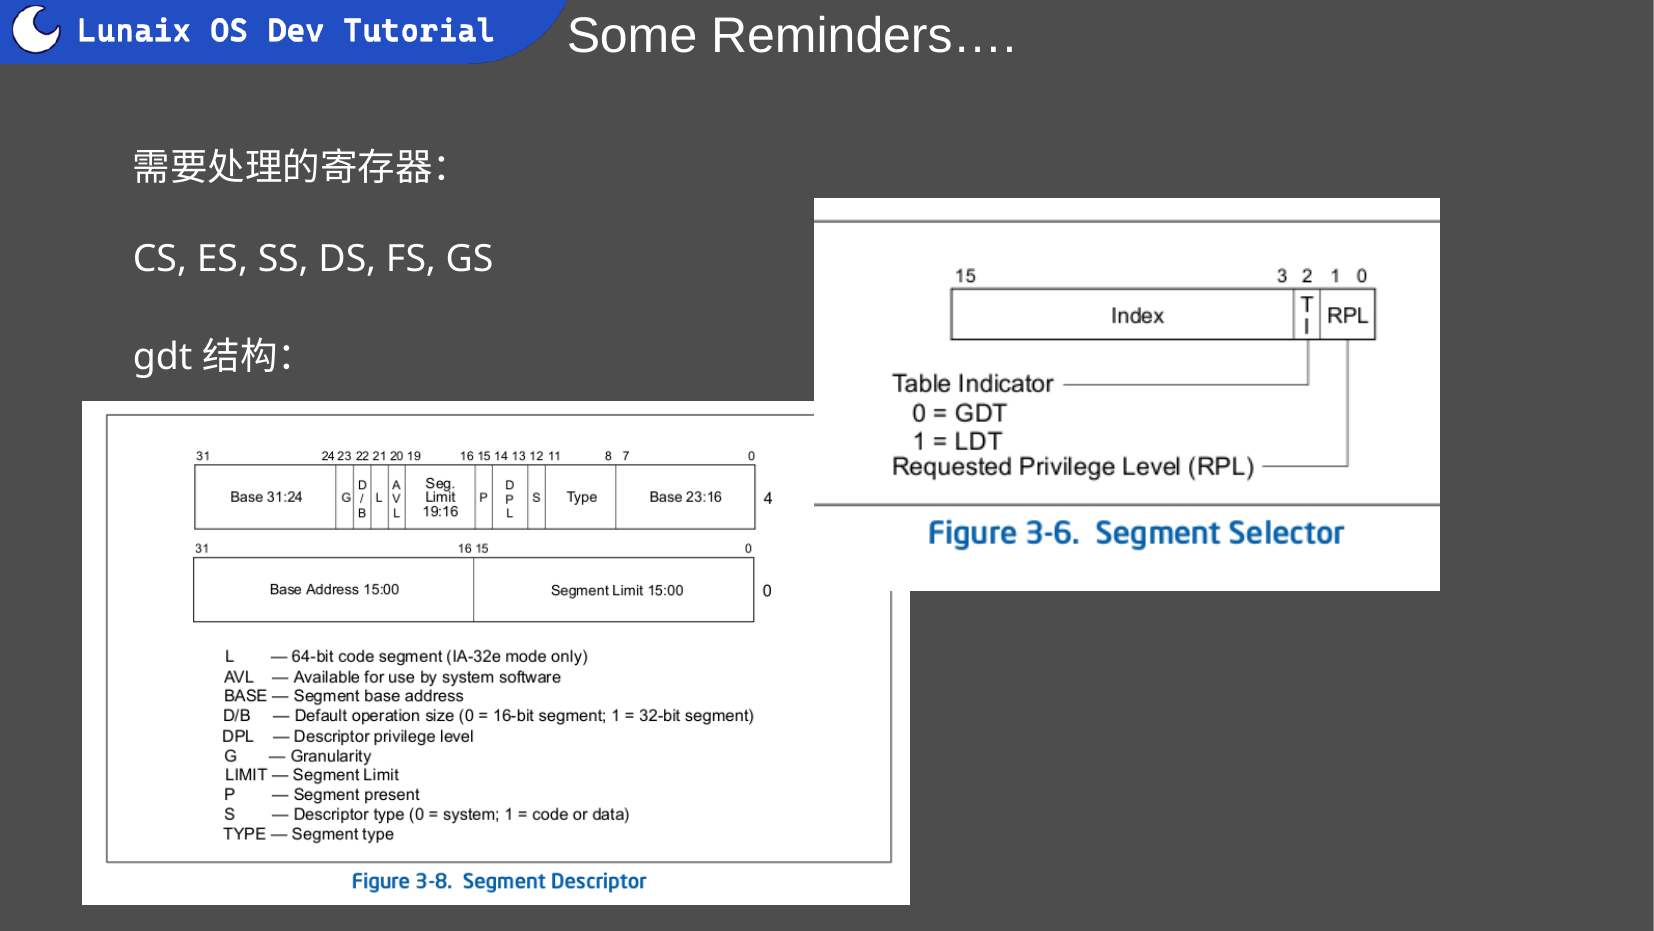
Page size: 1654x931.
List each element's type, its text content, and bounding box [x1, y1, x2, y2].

text_box gdt结构： [118, 318, 814, 390]
title Some Reminders…. [566, 0, 1654, 71]
picture [0, 0, 1654, 931]
text_box CS, ES, SS, DS, FS, GS [118, 224, 814, 296]
text_box 需要处理的寄存器： [118, 129, 815, 201]
